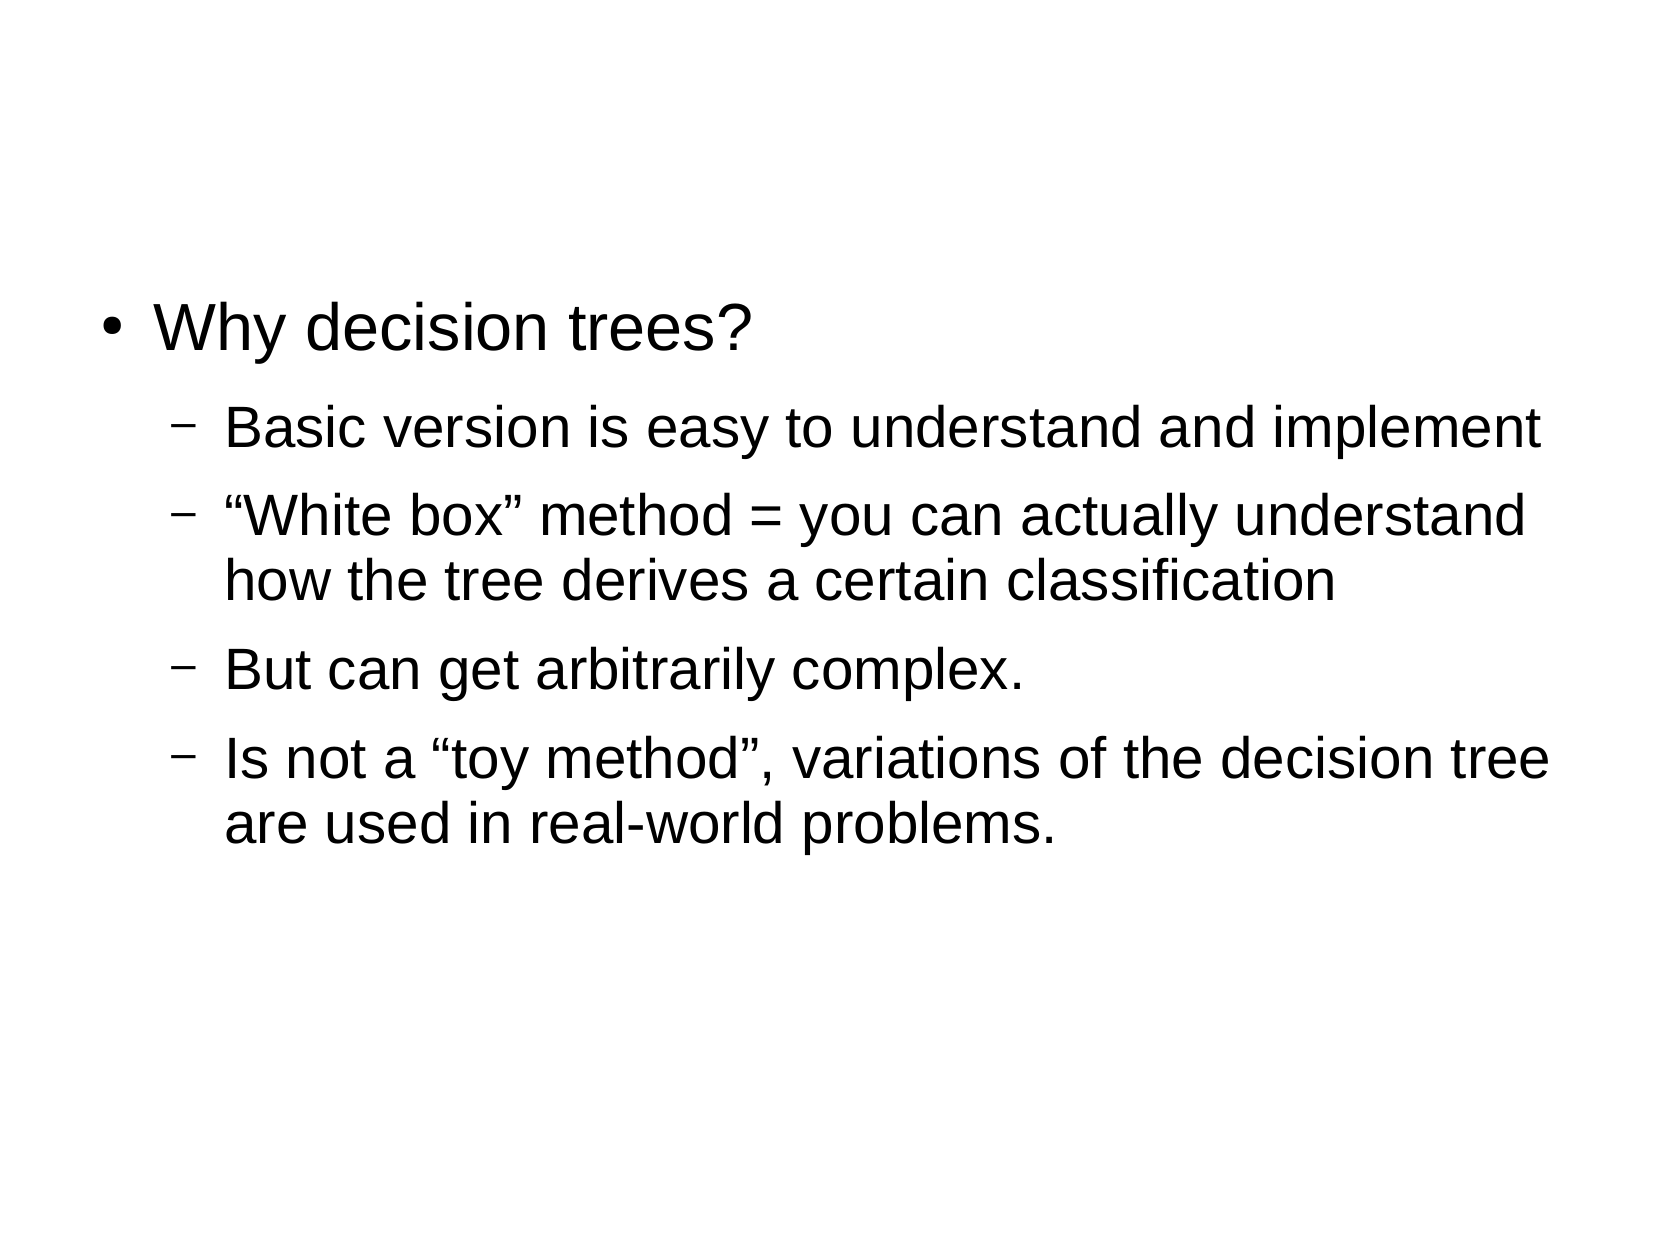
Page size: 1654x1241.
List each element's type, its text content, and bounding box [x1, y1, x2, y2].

list Why decision trees? Basic version is easy to understand and implement “White box” method = you can actually understand how the tree derives a certain classification But can get arbitrarily complex. Is not a “toy method”, variations of the decision tree are used in real-world problems. [82, 290, 1571, 1010]
